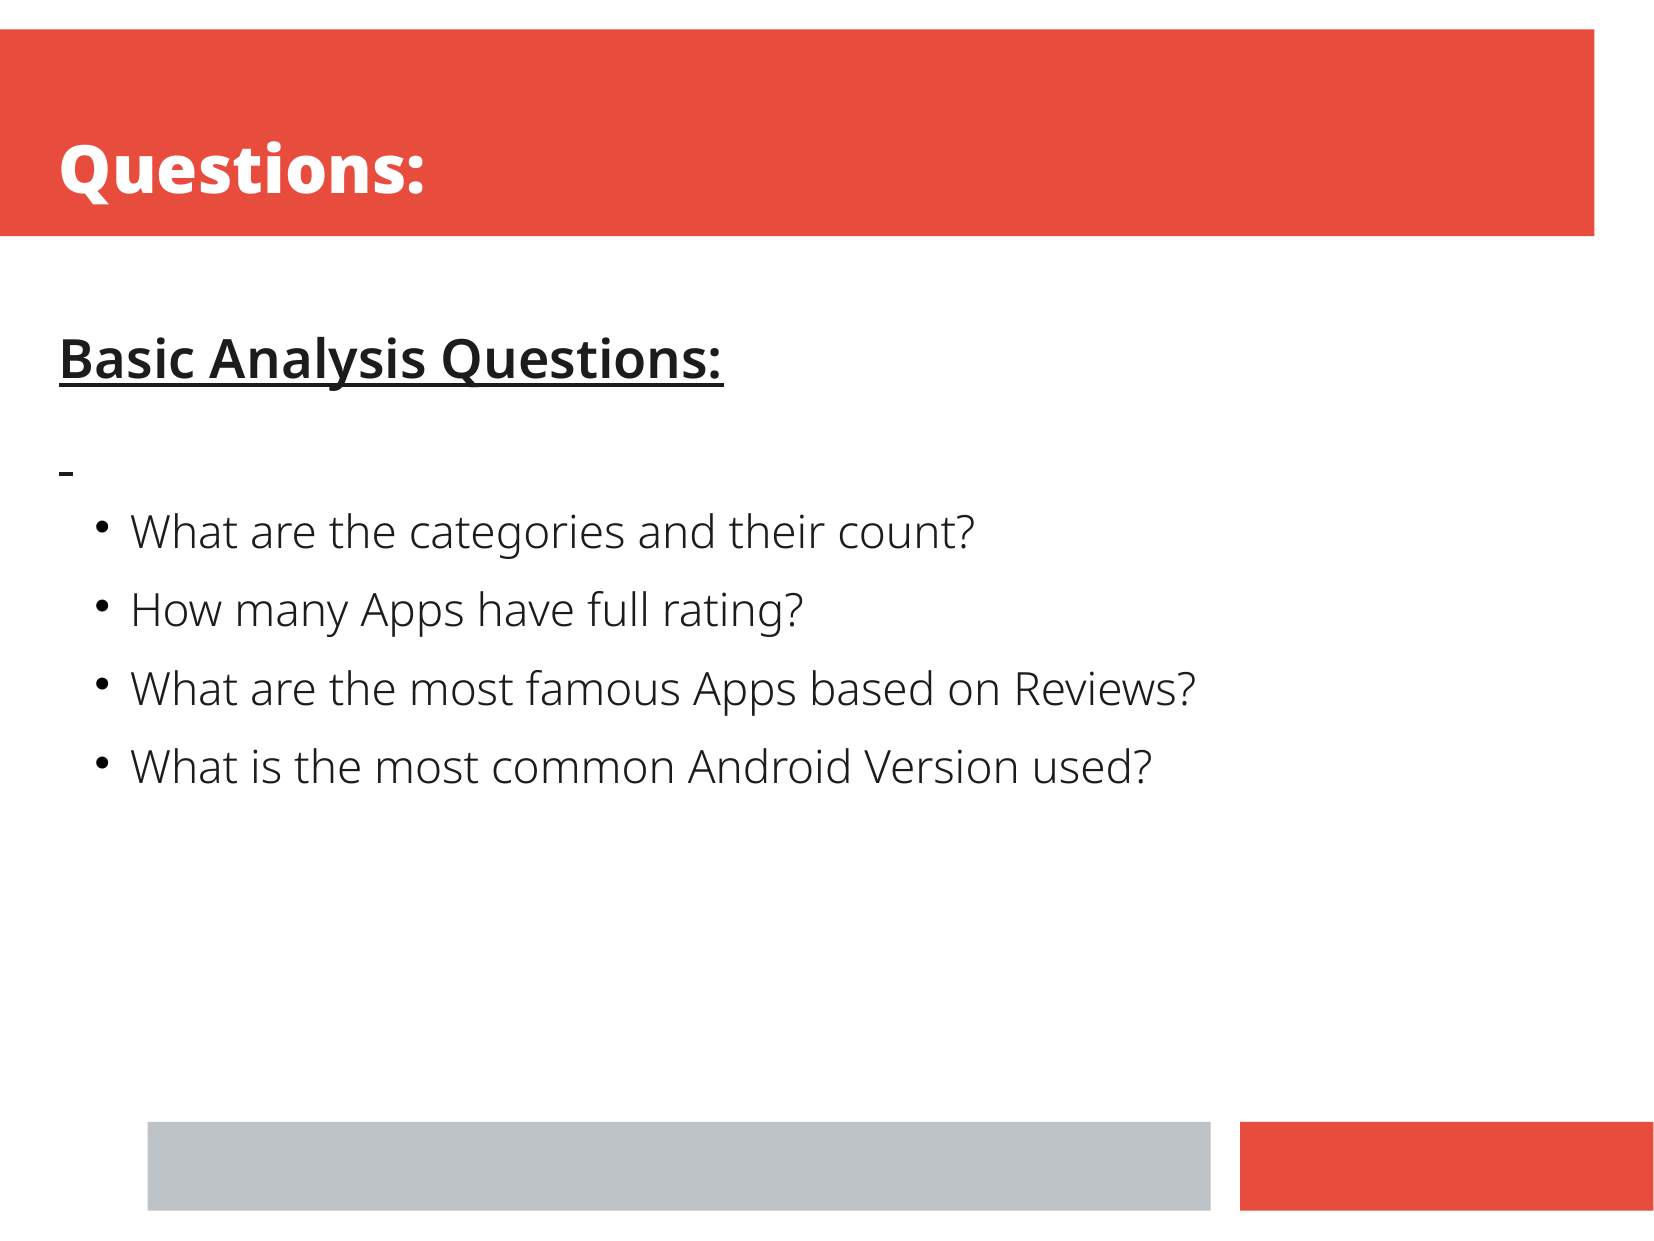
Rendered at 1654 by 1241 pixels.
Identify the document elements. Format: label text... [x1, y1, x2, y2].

text_box Basic Analysis Questions: What are the categories and their count? How many Apps have full rating? What are the most famous Apps based on Reviews? What is the most common Android Version used? [58, 324, 1565, 1093]
text_box Questions: [58, 58, 1595, 207]
